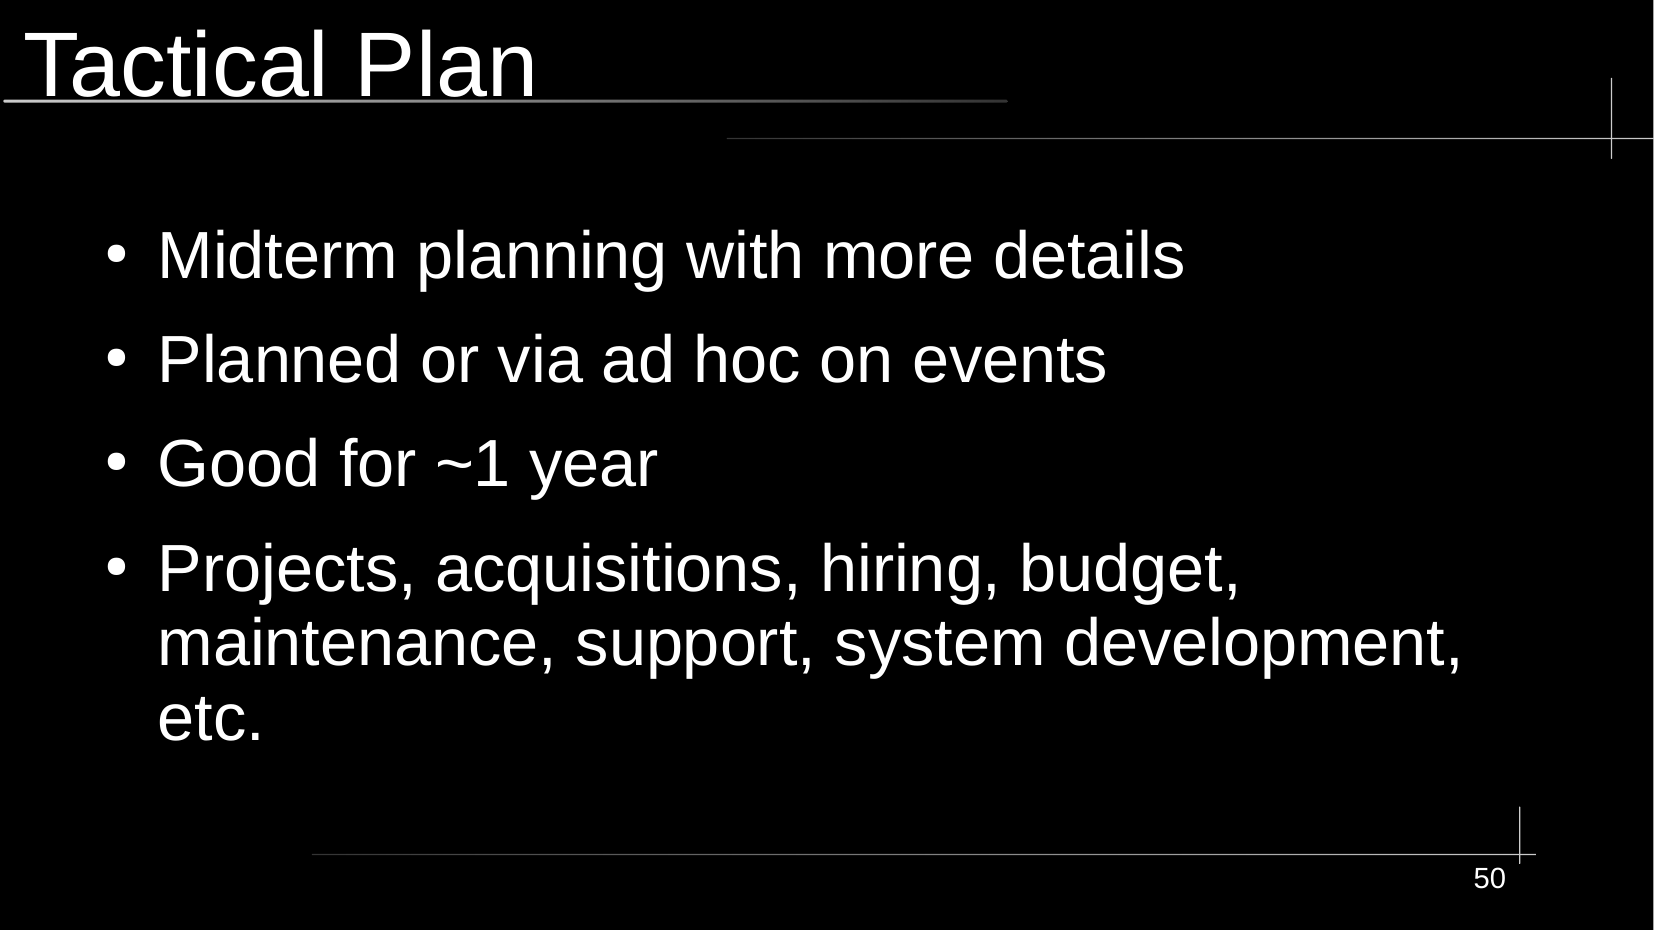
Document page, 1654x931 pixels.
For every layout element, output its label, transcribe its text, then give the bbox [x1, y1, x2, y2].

title Tactical Plan [23, 11, 1589, 119]
list Midterm planning with more details Planned or via ad hoc on events Good for ~1 year Projects, acquisitions, hiring, budget, maintenance, support, system development, etc. [86, 217, 1576, 901]
